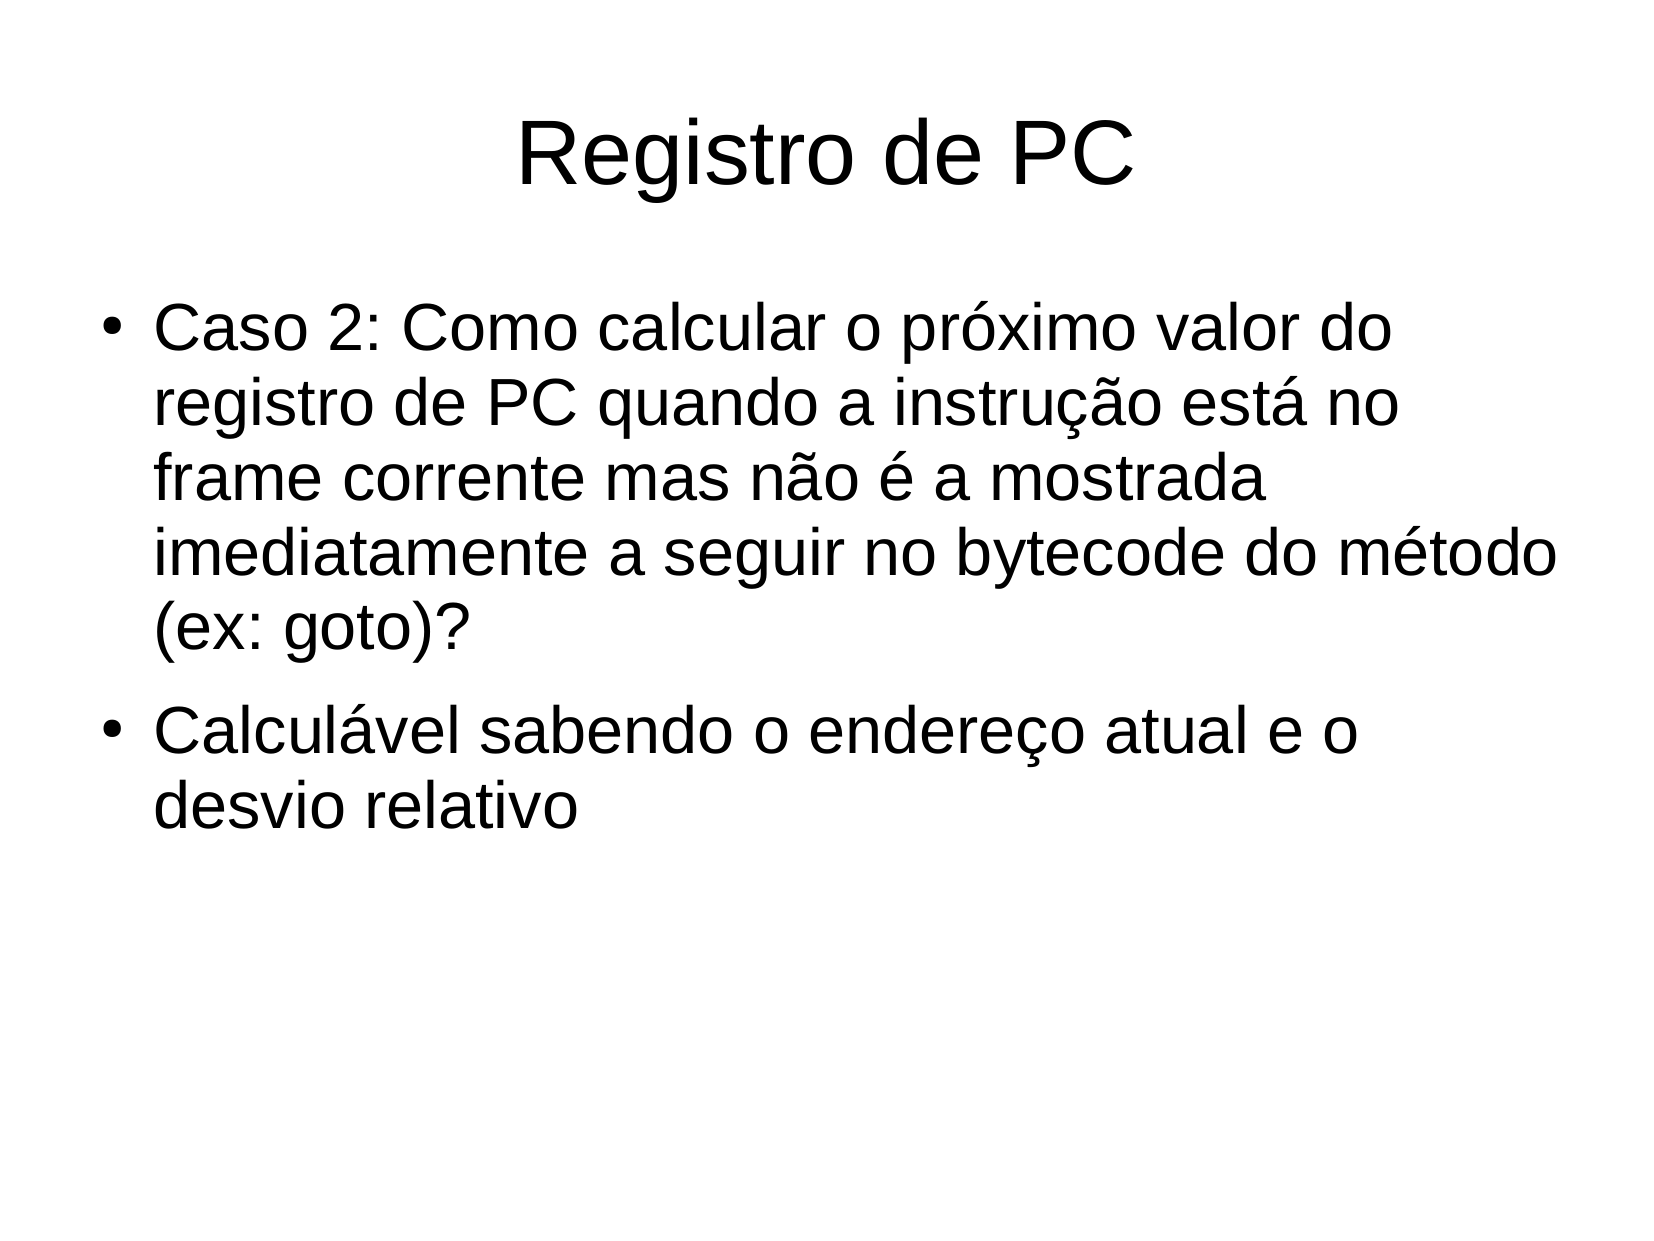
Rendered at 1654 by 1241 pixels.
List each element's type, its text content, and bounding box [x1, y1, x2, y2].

list Caso 2: Como calcular o próximo valor do registro de PC quando a instrução está no frame corrente mas não é a mostrada imediatamente a seguir no bytecode do método (ex: goto)? Calculável sabendo o endereço atual e o desvio relativo [82, 290, 1571, 1010]
title Registro de PC [82, 49, 1571, 257]
